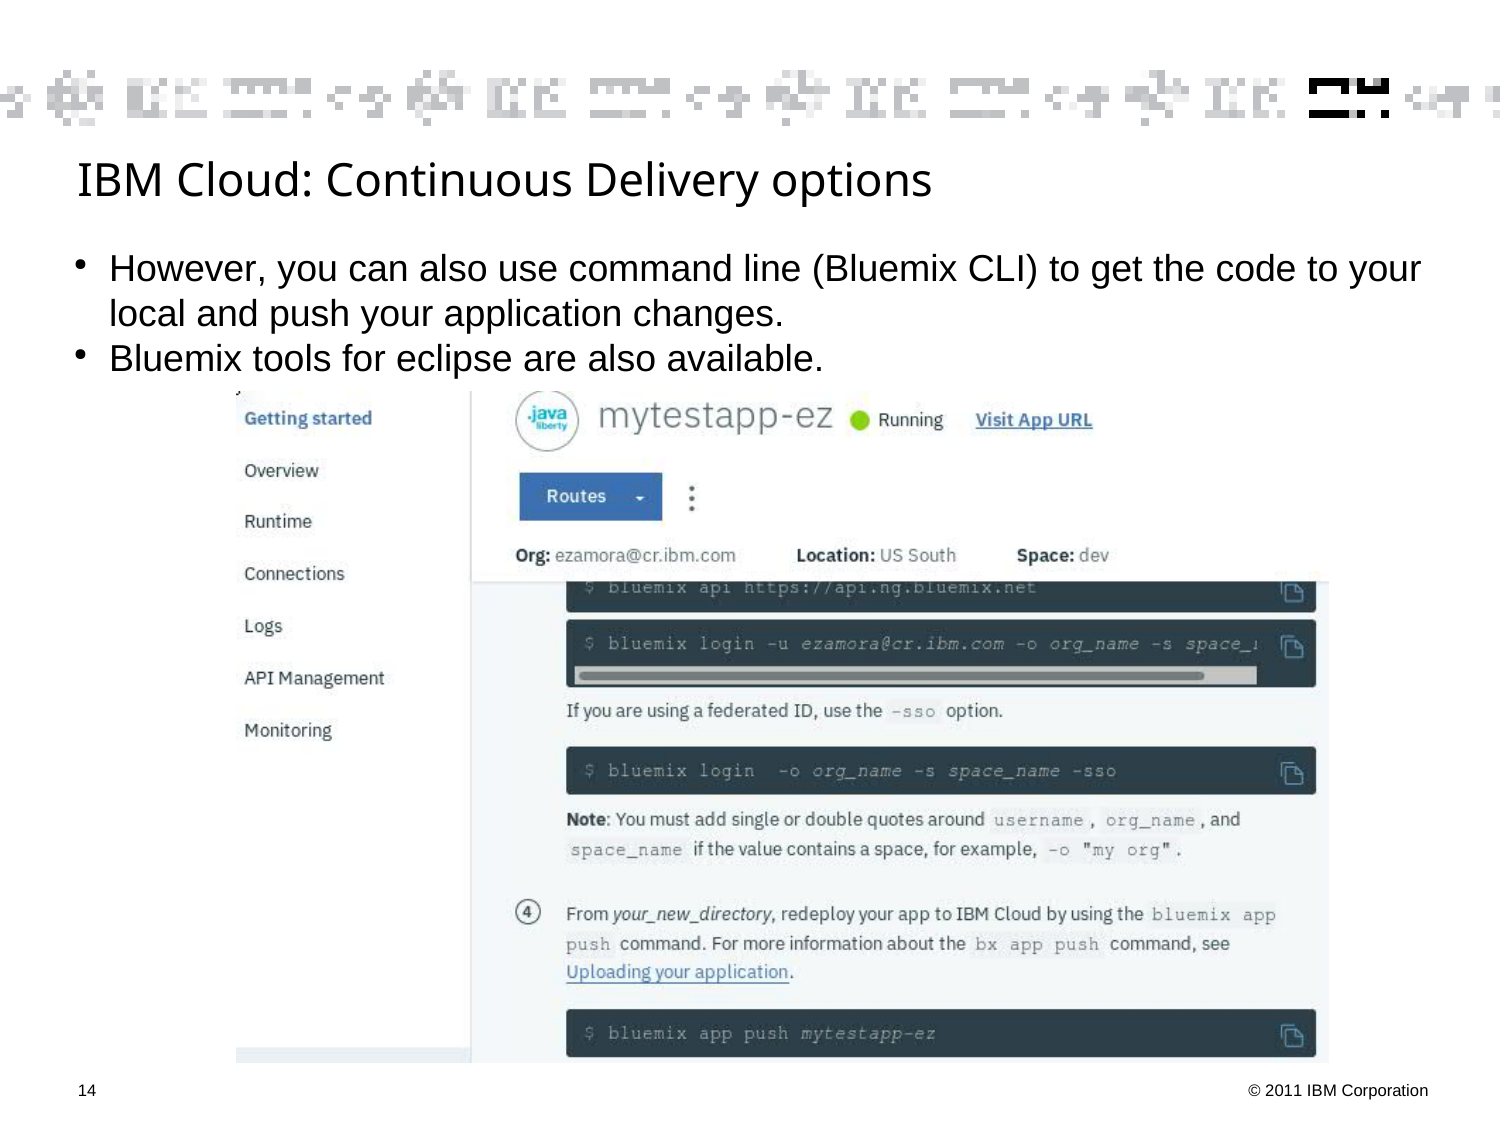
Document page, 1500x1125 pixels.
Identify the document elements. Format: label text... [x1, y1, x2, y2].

title IBM Cloud: Continuous Delivery options [62, 149, 1488, 255]
picture [0, 0, 1500, 1125]
text_box However, you can also use command line (Bluemix CLI) to get the code to your local and push your application changes. Bluemix tools for eclipse are also available. [59, 236, 1447, 387]
